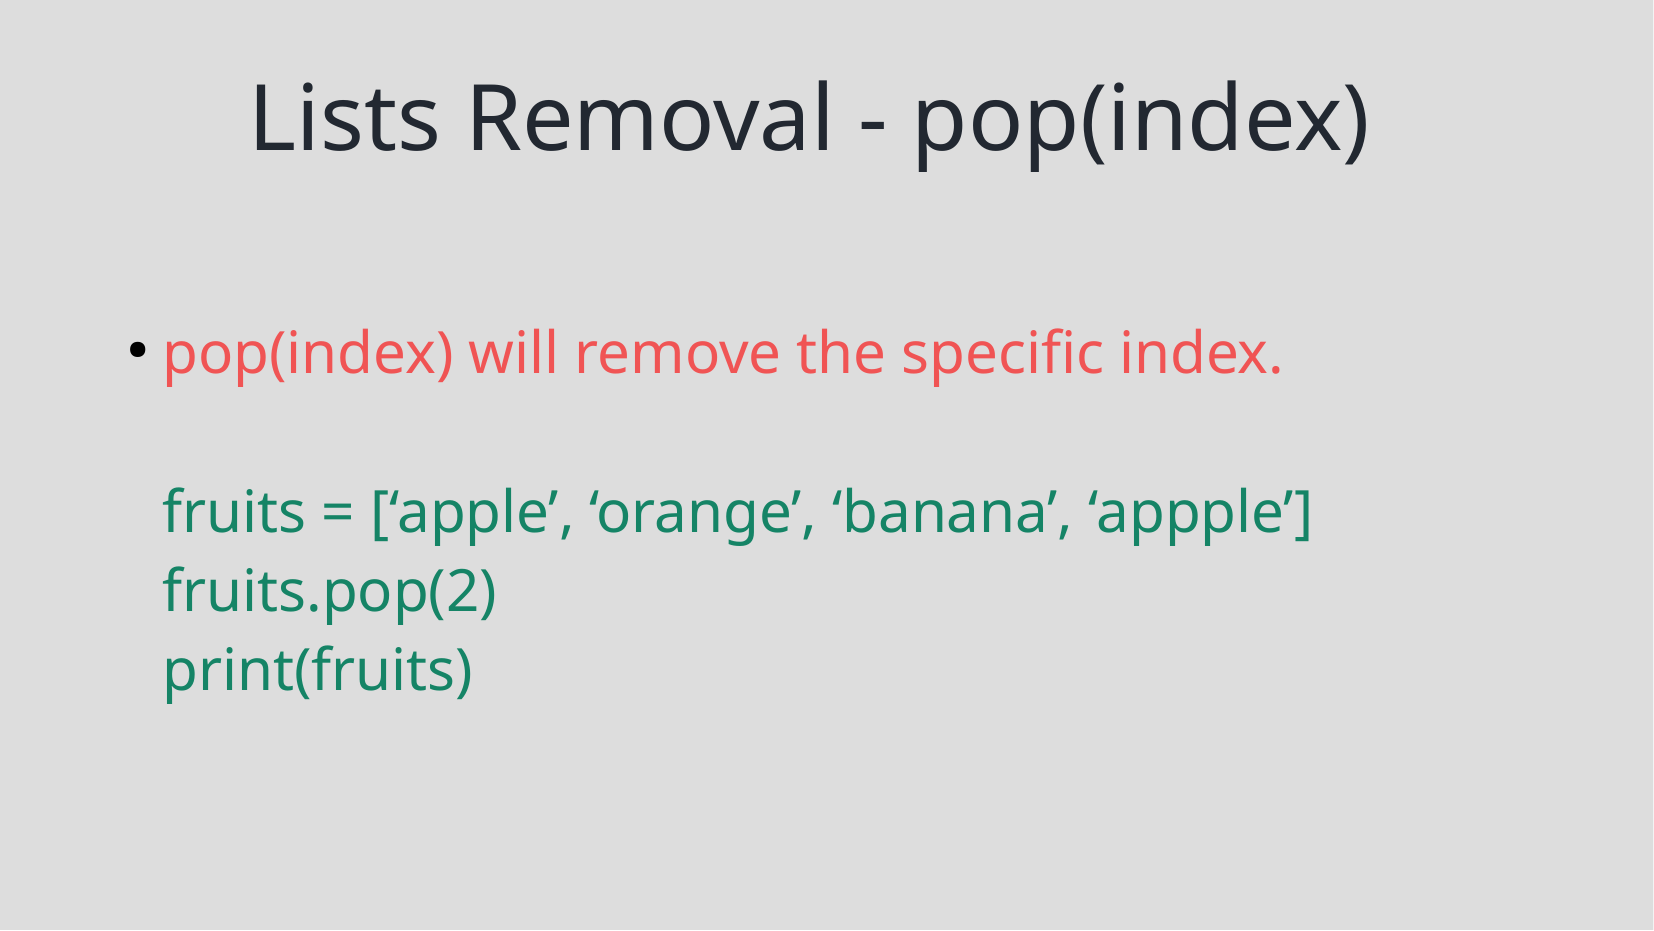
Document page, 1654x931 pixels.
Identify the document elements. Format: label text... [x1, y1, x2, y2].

text_box pop(index) will remove the specific index. fruits = [‘apple’, ‘orange’, ‘banana’, ‘appple’] fruits.pop(2) print(fruits) [112, 225, 1613, 816]
title Lists Removal - pop(index) [82, 37, 1538, 193]
